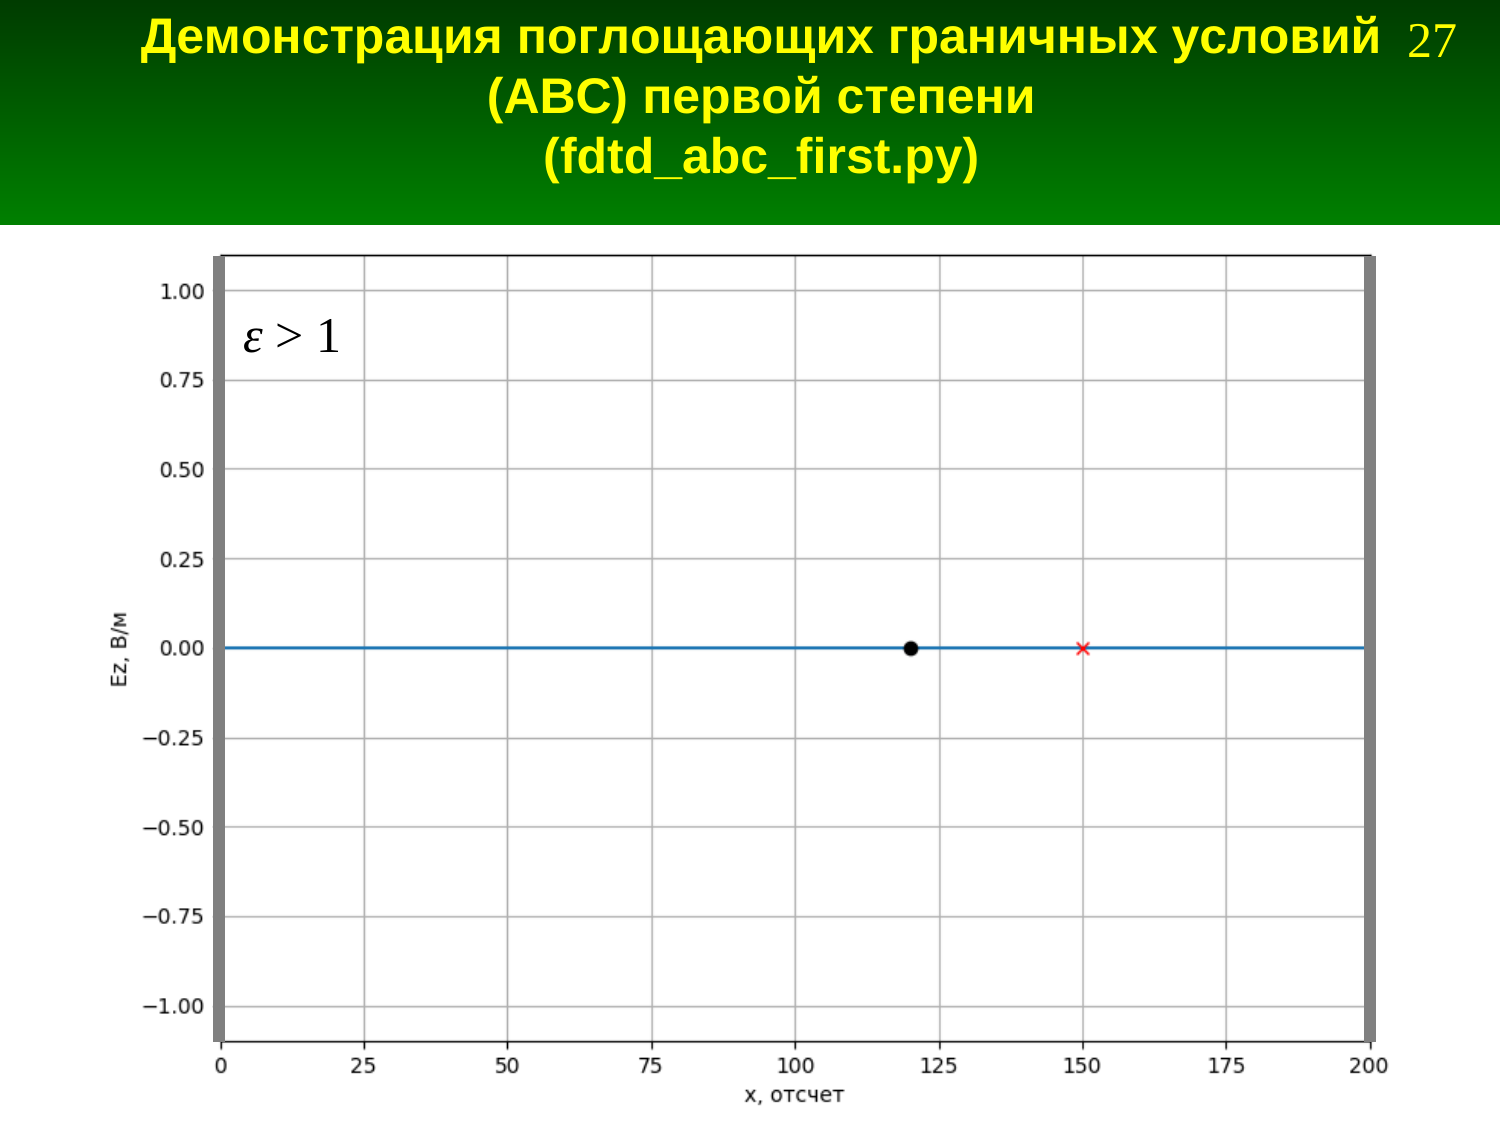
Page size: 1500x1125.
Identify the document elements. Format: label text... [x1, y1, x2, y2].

picture [106, 243, 1394, 1115]
title Демонстрация поглощающих граничных условий (ABC) первой степени (fdtd_abc_first.py) [123, 0, 1399, 192]
text_box ε > 1 [228, 295, 358, 371]
